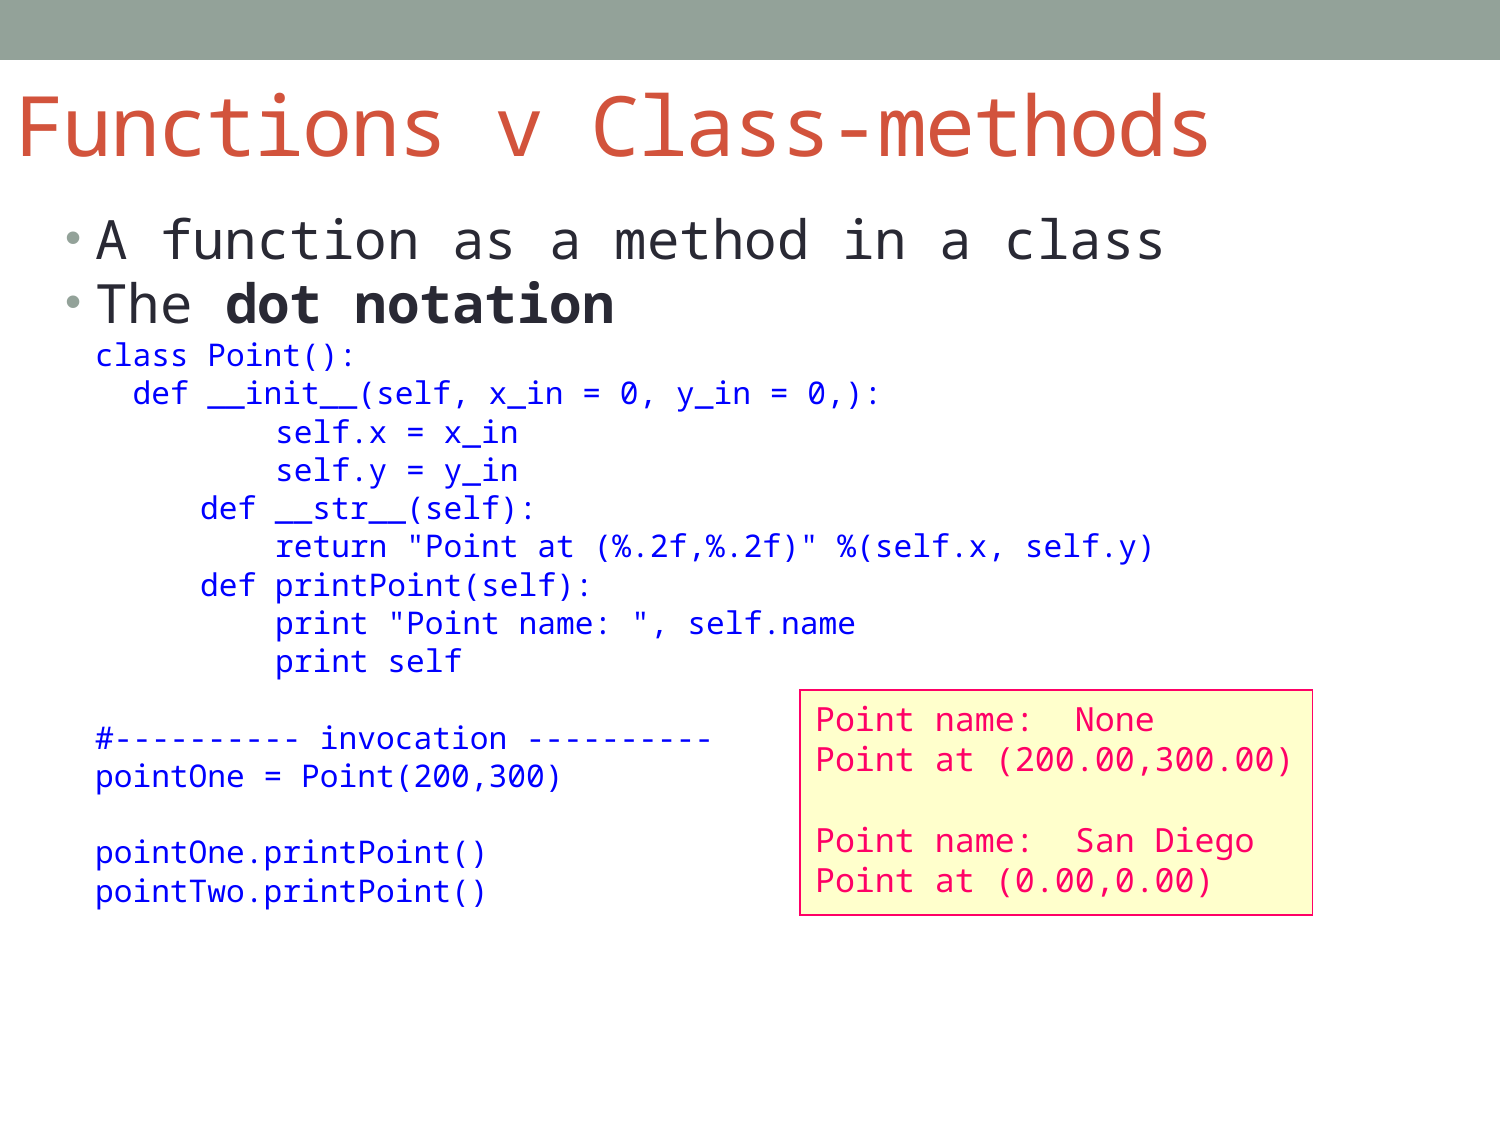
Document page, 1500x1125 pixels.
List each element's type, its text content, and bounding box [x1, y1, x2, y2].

title Functions v Class-methods [0, 37, 1356, 209]
text_box Point name: None Point at (200.00,300.00) Point name: San Diego Point at (0.00,0.00) [800, 690, 1313, 915]
list A function as a method in a class The dot notation class Point(): def __init__(self, x_in = 0, y_in = 0,): self.x = x_in self.y = y_in def __str__(self): return "Point at (%.2f,%.2f)" %(self.x, self.y) def printPoint(self): print "Point name: ", self.name print self #---------- invocation ---------- pointOne = Point(200,300) pointOne.printPoint() pointTwo.printPoint() [50, 210, 1401, 928]
